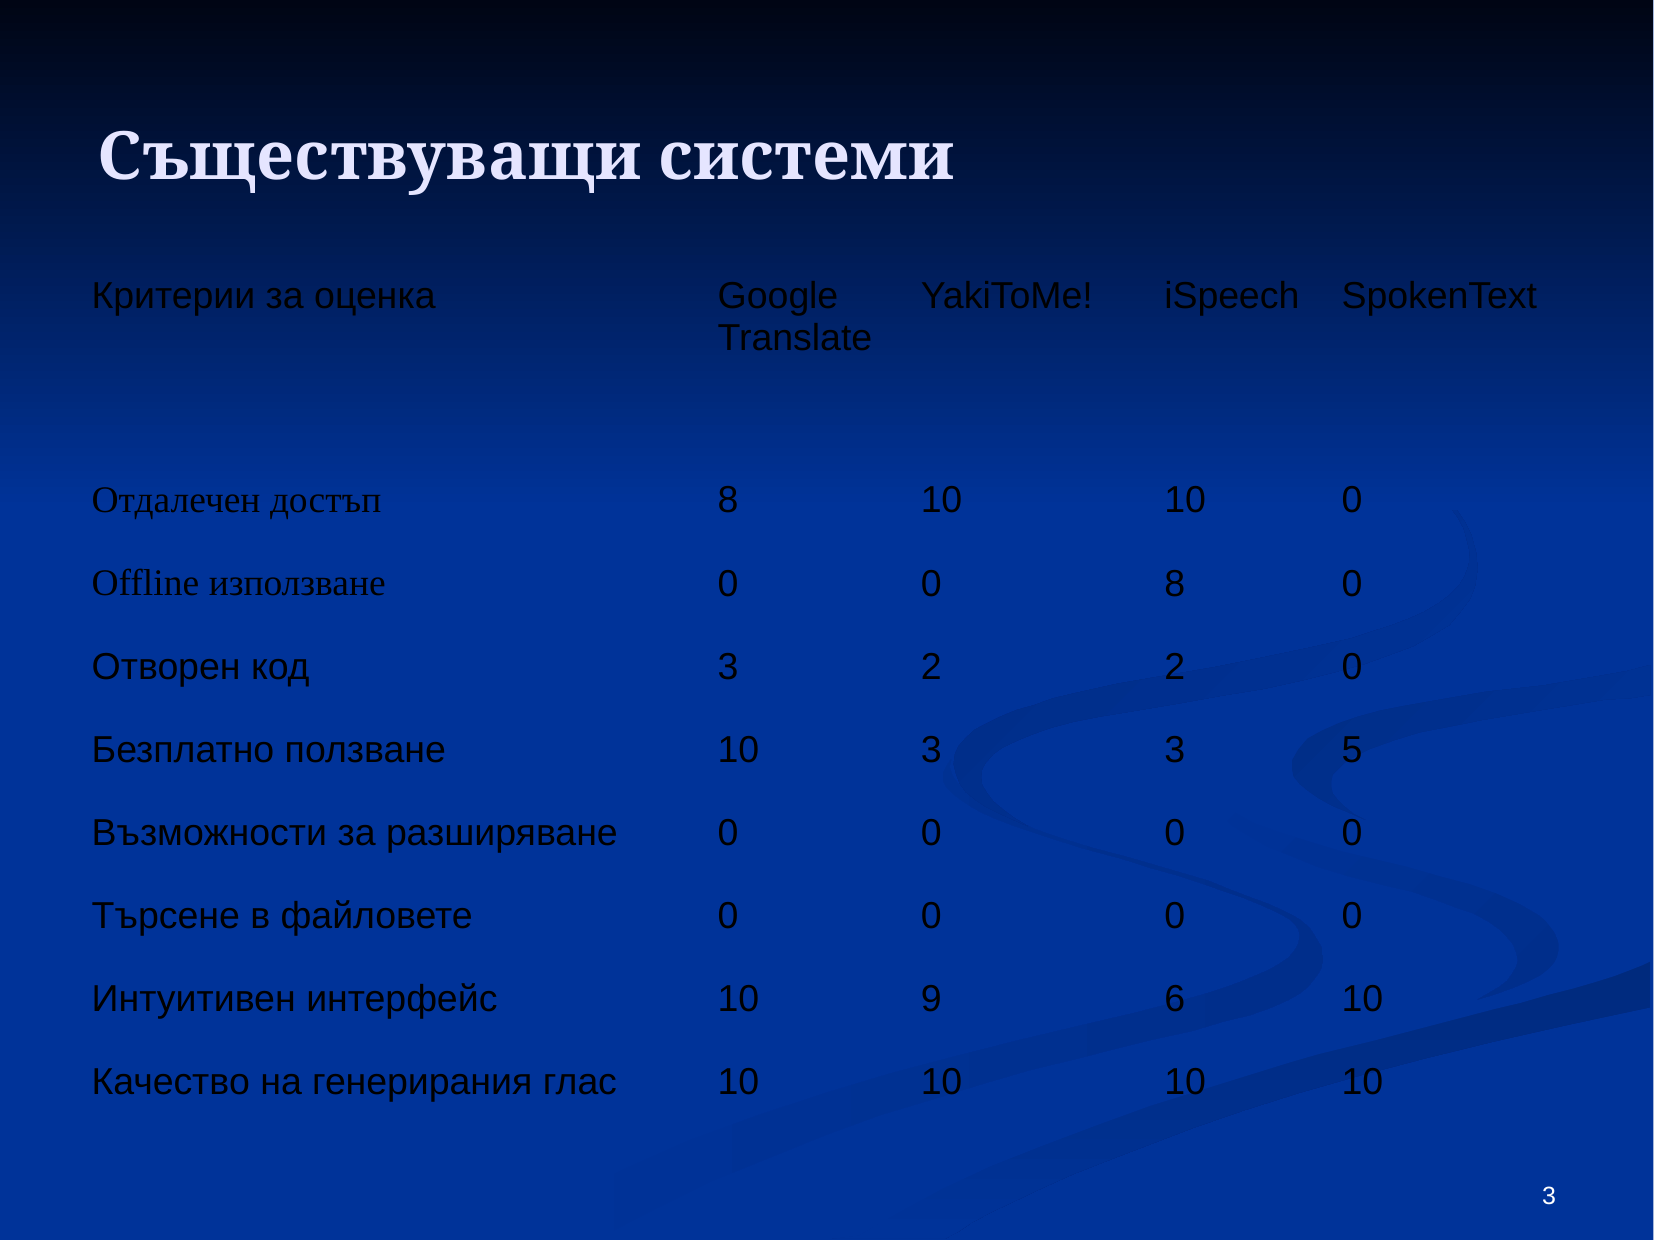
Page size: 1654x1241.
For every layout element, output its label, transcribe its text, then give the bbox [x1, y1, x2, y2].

table_cell 0 [703, 554, 906, 637]
title Съществуващи системи [82, 49, 1571, 257]
table_cell 10 [1327, 970, 1577, 1053]
table_cell 10 [1150, 471, 1327, 554]
table_cell 10 [1150, 1053, 1327, 1137]
table_cell Отдалечен достъп [77, 471, 703, 554]
table_cell 0 [1327, 554, 1577, 637]
table_cell 0 [1327, 804, 1577, 887]
table_cell 2 [1150, 637, 1327, 720]
table_header Критерии за оценка [77, 267, 703, 471]
table_cell 10 [703, 970, 906, 1053]
table_cell Безплатно ползване [77, 720, 703, 804]
table_cell 0 [906, 887, 1150, 970]
table_cell Отворен код [77, 637, 703, 720]
table_cell 9 [906, 970, 1150, 1053]
table_cell Качество на генерирания глас [77, 1053, 703, 1137]
table_cell 10 [703, 720, 906, 804]
table_cell 3 [703, 637, 906, 720]
table_header iSpeech [1150, 267, 1327, 471]
table_cell 3 [1150, 720, 1327, 804]
table_cell Интуитивен интерфейс [77, 970, 703, 1053]
table_cell 0 [1327, 887, 1577, 970]
table_cell 10 [906, 471, 1150, 554]
table_cell 0 [906, 554, 1150, 637]
table_cell 8 [1150, 554, 1327, 637]
table_cell Възможности за разширяване [77, 804, 703, 887]
table_cell 0 [1327, 471, 1577, 554]
table_cell 10 [906, 1053, 1150, 1137]
table_cell 8 [703, 471, 906, 554]
table_cell 5 [1327, 720, 1577, 804]
table_cell 10 [703, 1053, 906, 1137]
table_cell 0 [1150, 887, 1327, 970]
table_cell 0 [703, 804, 906, 887]
table_header YakiToMe! [906, 267, 1150, 471]
table_cell 6 [1150, 970, 1327, 1053]
table_header SpokenText [1327, 267, 1577, 471]
table_cell 0 [1150, 804, 1327, 887]
text_box <number> [1185, 1137, 1571, 1218]
table_cell Търсене в файловете [77, 887, 703, 970]
table_cell Offline използване [77, 554, 703, 637]
table_cell 0 [906, 804, 1150, 887]
table_header Google Translate [703, 267, 906, 471]
table_cell 3 [906, 720, 1150, 804]
table_cell 0 [703, 887, 906, 970]
table_cell 2 [906, 637, 1150, 720]
table_cell 10 [1327, 1053, 1577, 1137]
table_cell 0 [1327, 637, 1577, 720]
